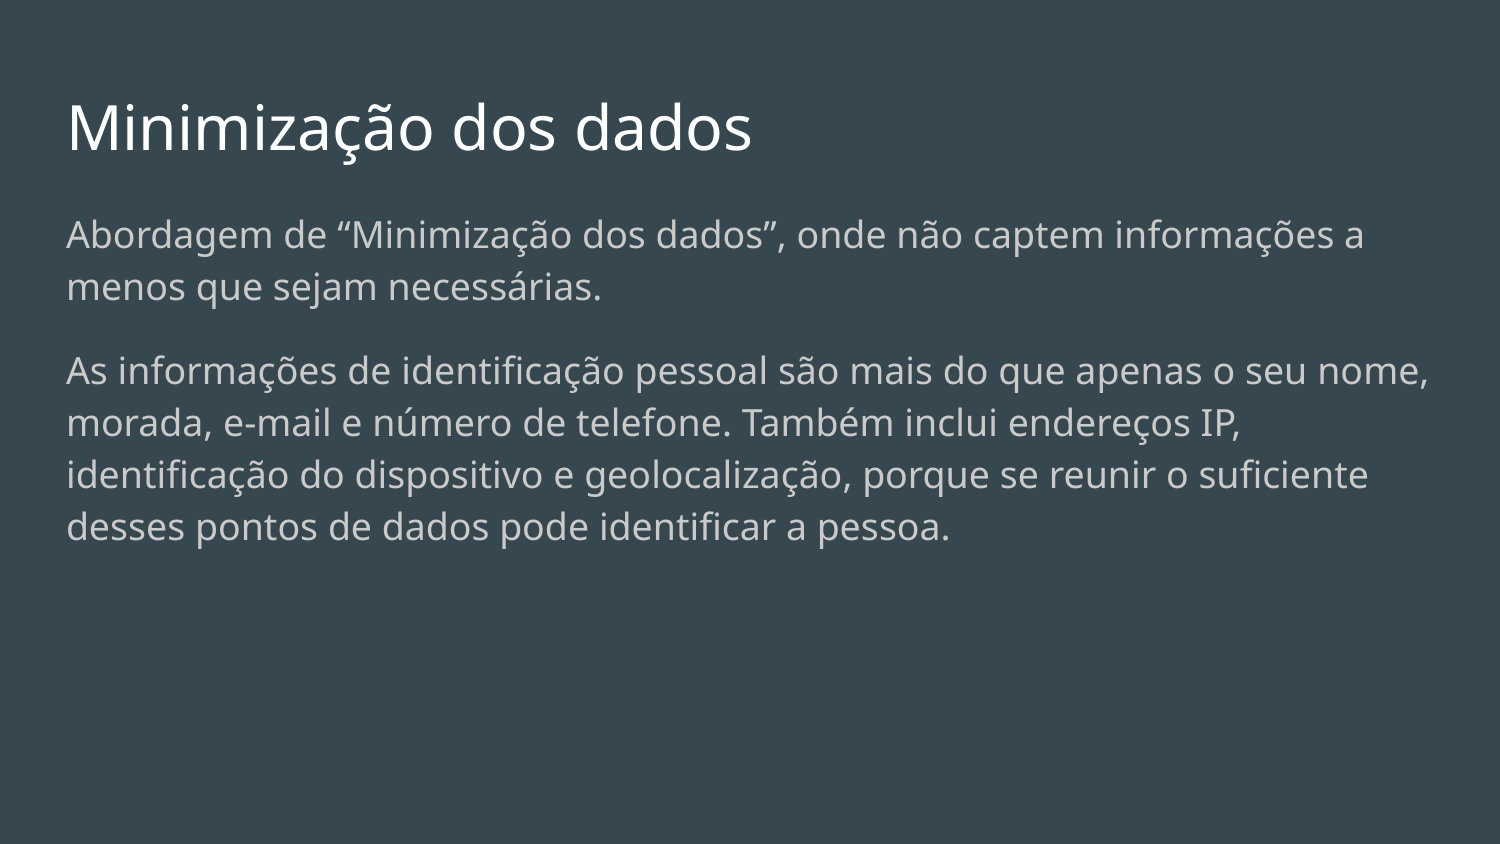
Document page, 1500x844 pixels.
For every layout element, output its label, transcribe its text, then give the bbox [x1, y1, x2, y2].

title Minimização dos dados [51, 72, 1449, 167]
list Abordagem de “Minimização dos dados”, onde não captem informações a menos que sejam necessárias. As informações de identificação pessoal são mais do que apenas o seu nome, morada, e-mail e número de telefone. Também inclui endereços IP, identificação do dispositivo e geolocalização, porque se reunir o suficiente desses pontos de dados pode identificar a pessoa. [51, 189, 1449, 750]
